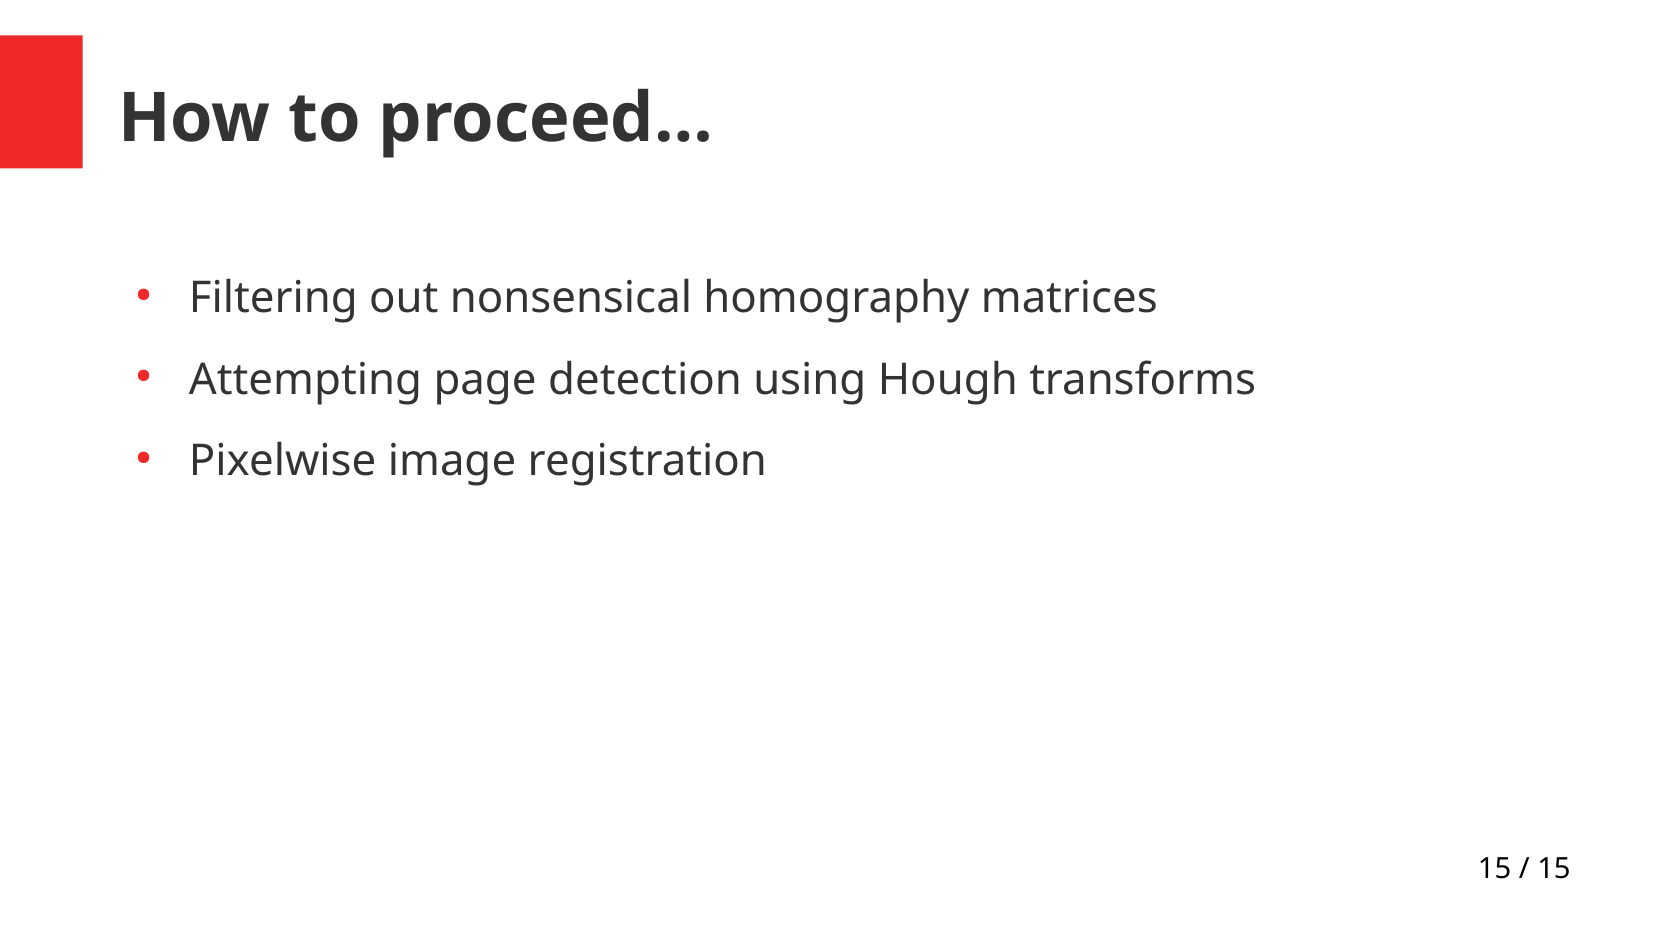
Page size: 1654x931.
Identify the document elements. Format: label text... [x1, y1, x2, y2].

title How to proceed… [118, 37, 1571, 193]
list Filtering out nonsensical homography matrices Attempting page detection using Hough transforms Pixelwise image registration [118, 265, 1536, 806]
